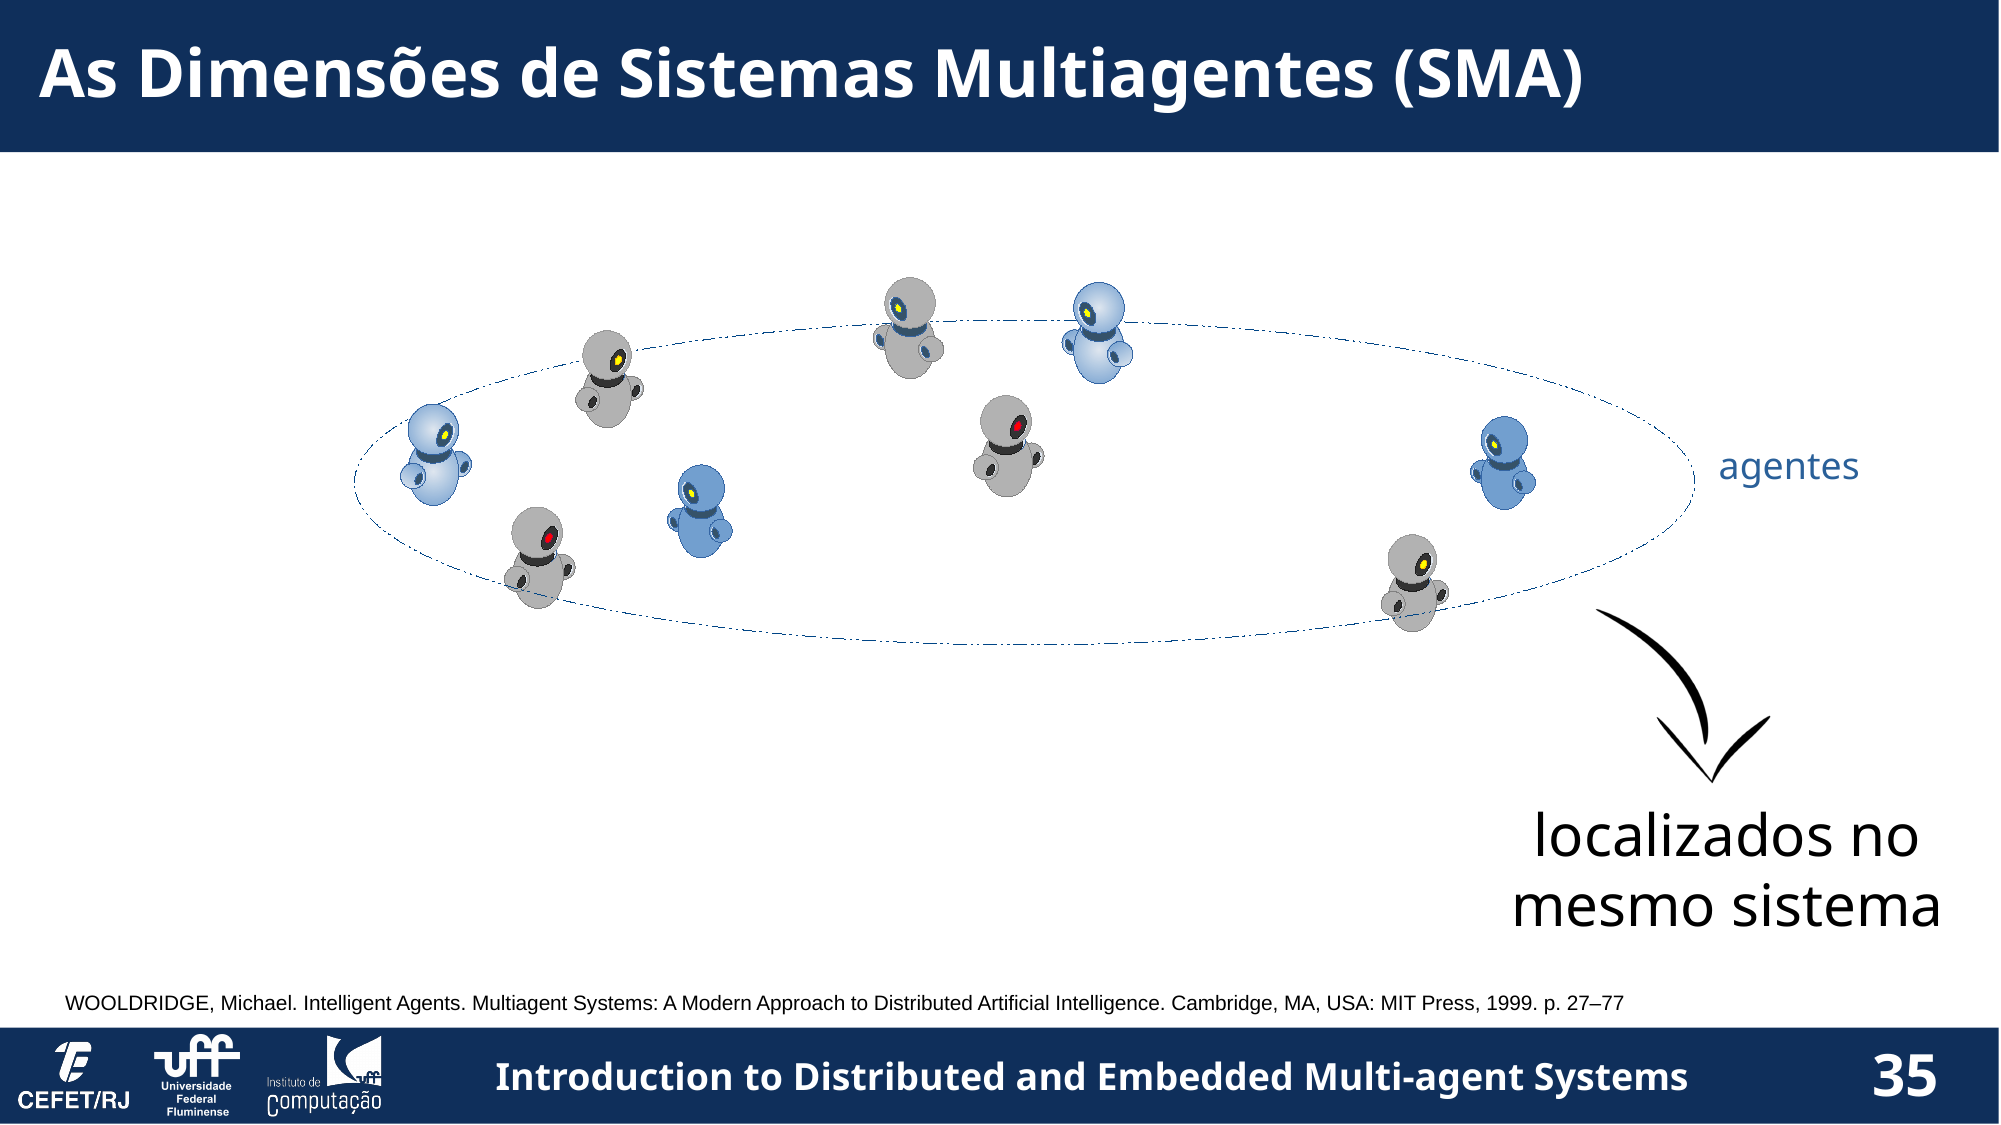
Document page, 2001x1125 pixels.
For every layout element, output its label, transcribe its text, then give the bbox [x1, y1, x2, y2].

text_box agentes [1612, 434, 1967, 495]
text_box [1381, 534, 1449, 632]
text_box [667, 464, 733, 558]
text_box As Dimensões de Sistemas Multiagentes (SMA) [25, 23, 1999, 119]
picture [265, 1033, 383, 1117]
text_box [504, 507, 576, 609]
picture [153, 1033, 241, 1121]
text_box [400, 404, 472, 506]
text_box [575, 330, 644, 428]
text_box [973, 395, 1045, 497]
text_box localizados no mesmo sistema [1417, 790, 2000, 946]
text_box [1470, 416, 1536, 510]
picture [1594, 560, 1785, 790]
text_box [1061, 282, 1133, 384]
text_box WOOLDRIDGE, Michael. Intelligent Agents. Multiagent Systems: A Modern Approach to Distributed Artificial Intelligence. Cambridge, MA, USA: MIT Press, 1999. p. 27–77 [50, 982, 1969, 1023]
text_box [873, 277, 944, 379]
picture [18, 1021, 129, 1125]
